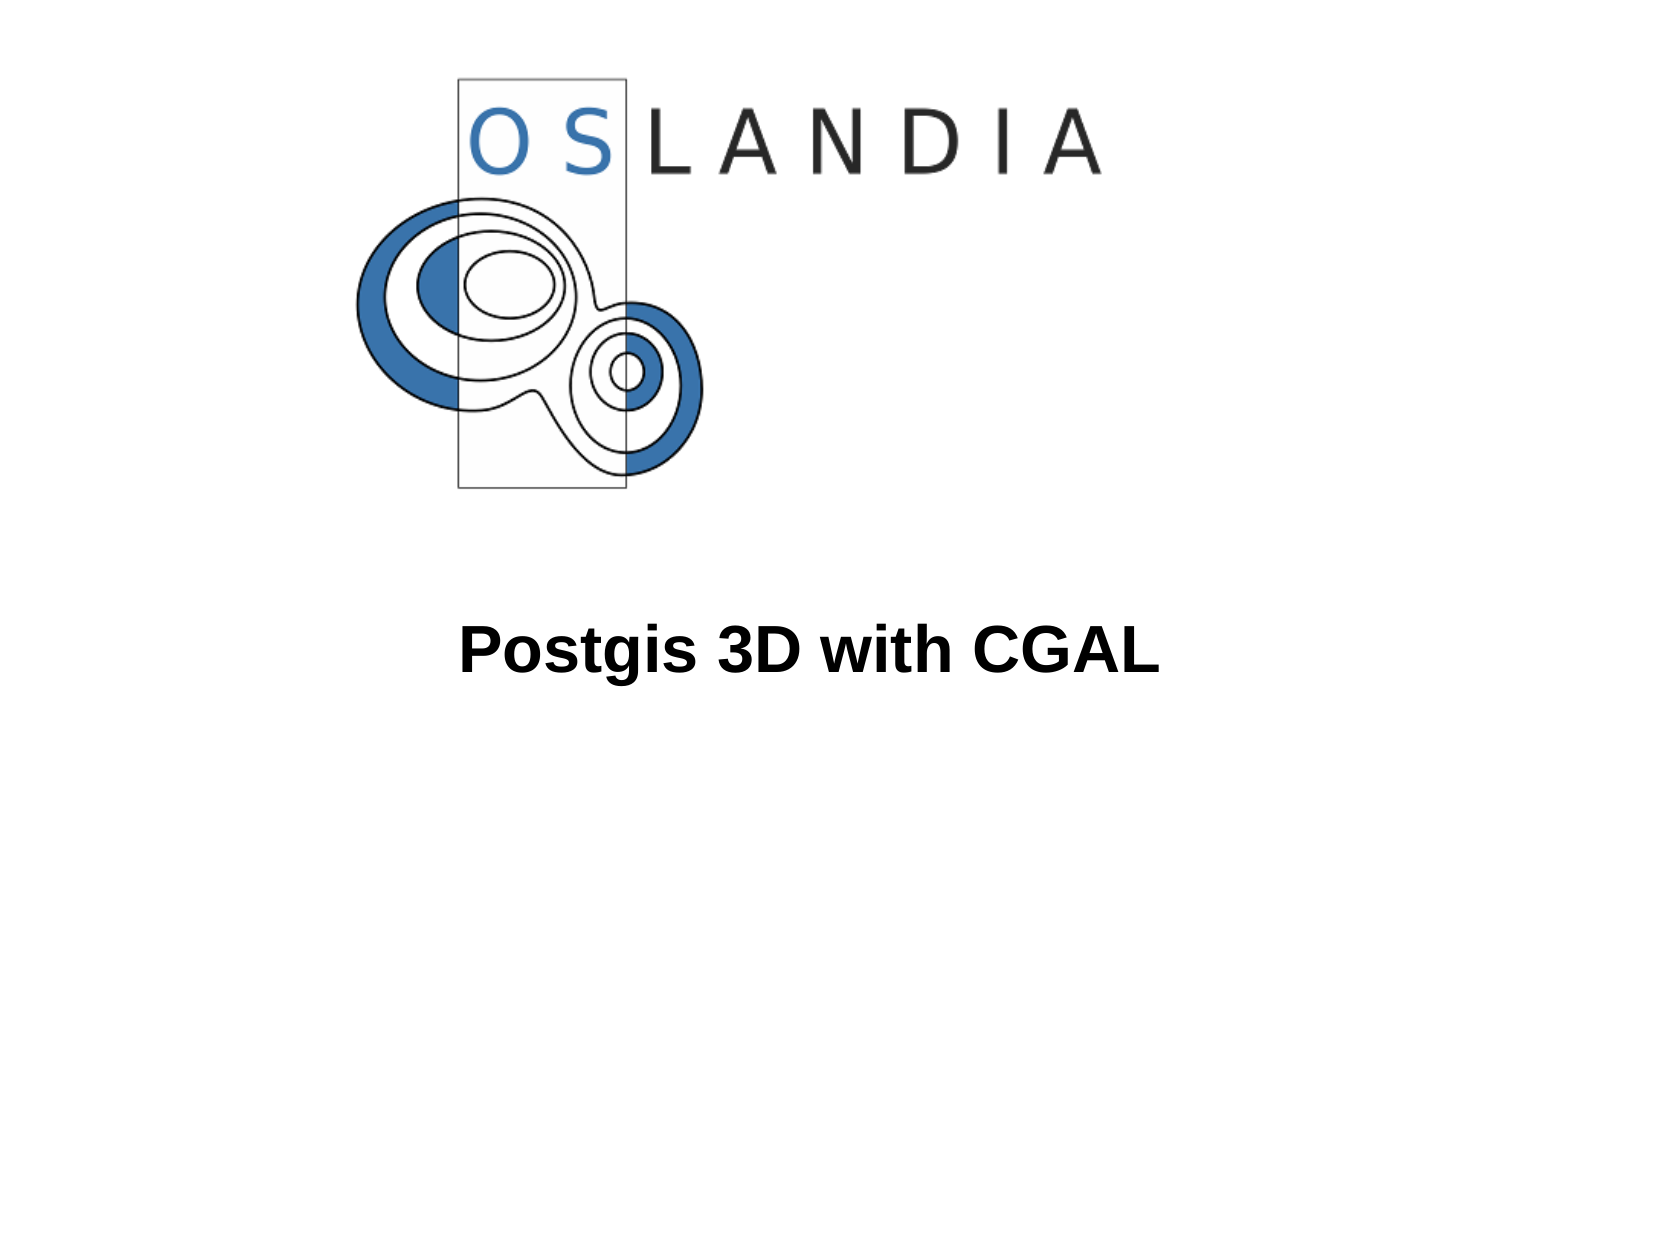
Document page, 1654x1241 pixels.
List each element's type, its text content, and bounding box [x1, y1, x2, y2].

subtitle Postgis 3D with CGAL [82, 290, 1538, 1010]
picture [354, 67, 1111, 497]
